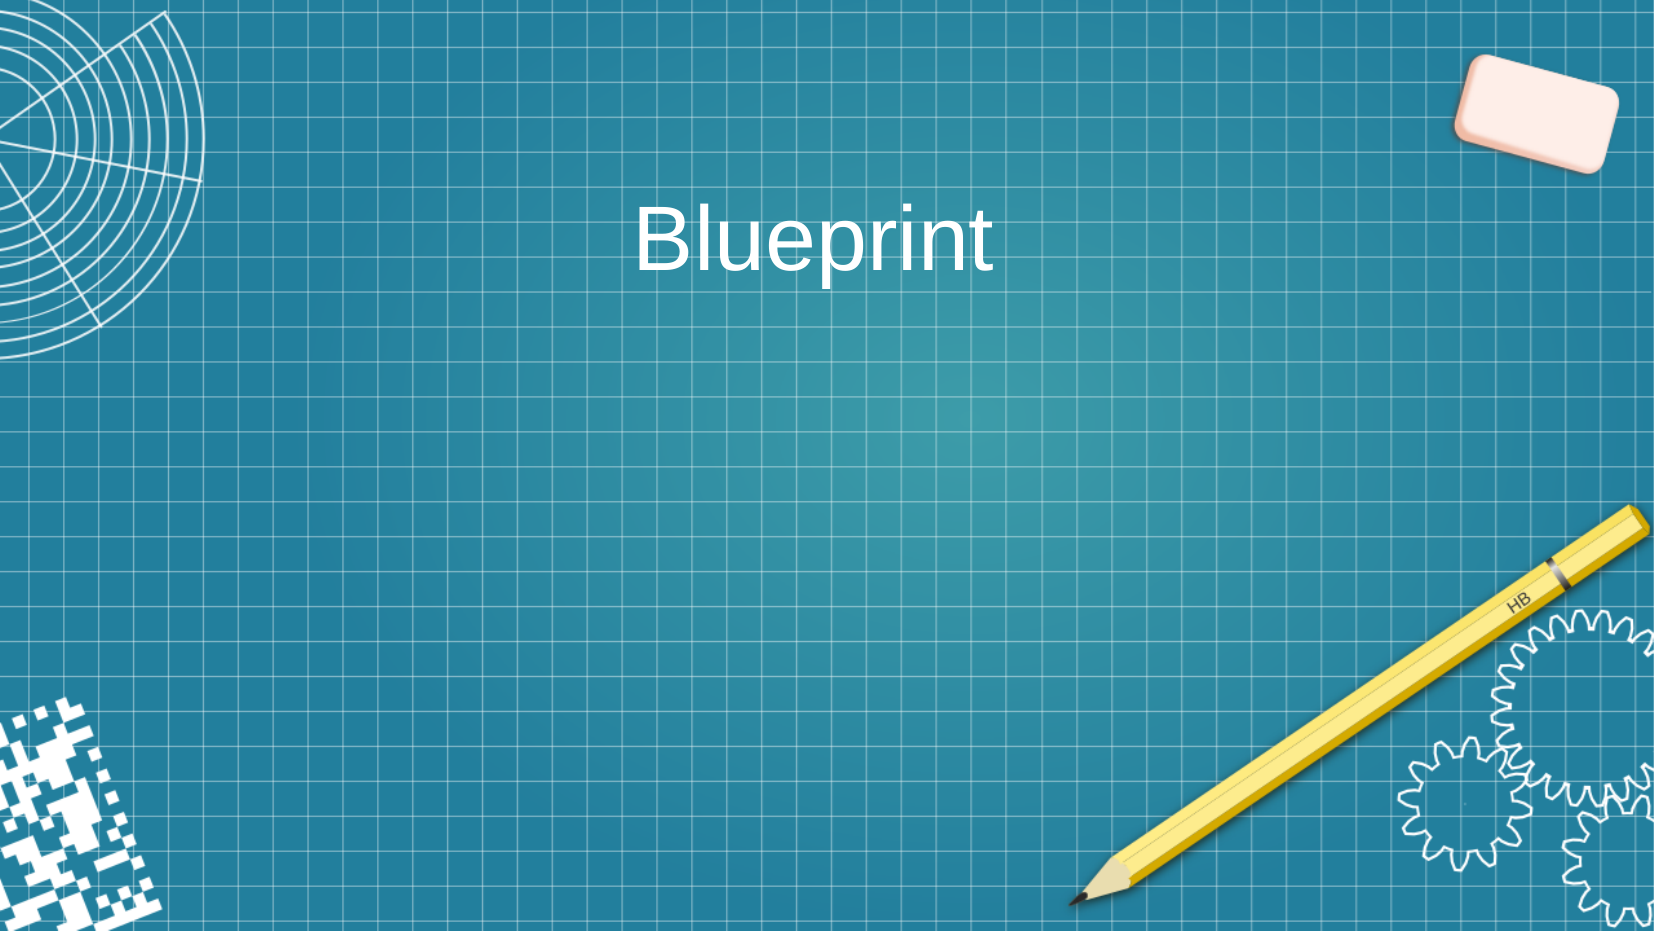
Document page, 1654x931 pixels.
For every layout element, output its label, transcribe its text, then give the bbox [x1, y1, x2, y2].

title Blueprint [82, 132, 1571, 346]
picture [0, 0, 1654, 931]
